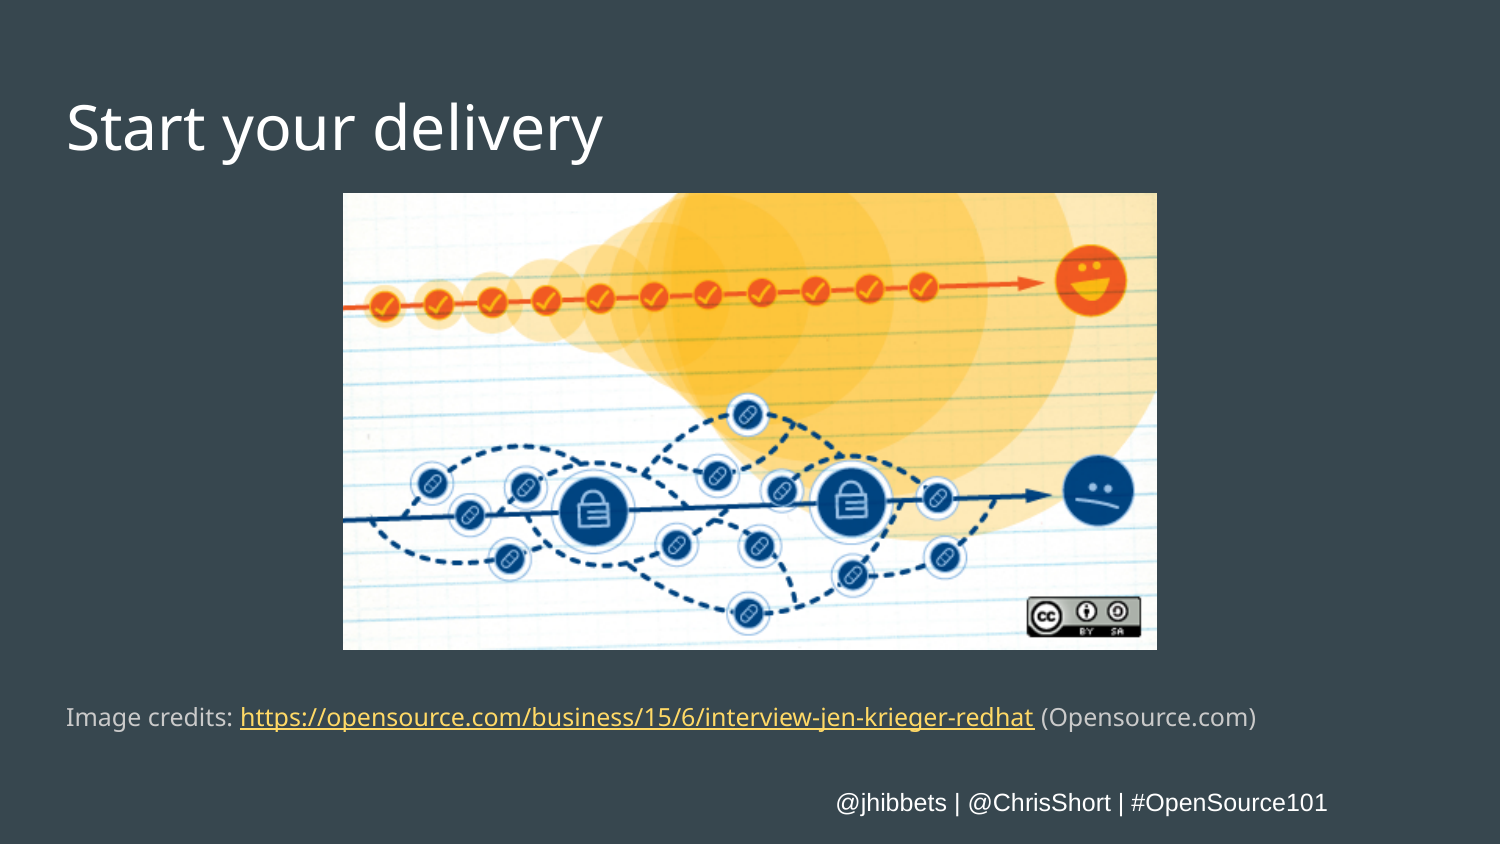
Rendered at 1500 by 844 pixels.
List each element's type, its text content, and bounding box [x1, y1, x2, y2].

title Start your delivery [51, 72, 1449, 167]
list Image credits: https://opensource.com/business/15/6/interview-jen-krieger-redhat (Opensource.com) [51, 686, 1449, 750]
picture [343, 193, 1157, 650]
